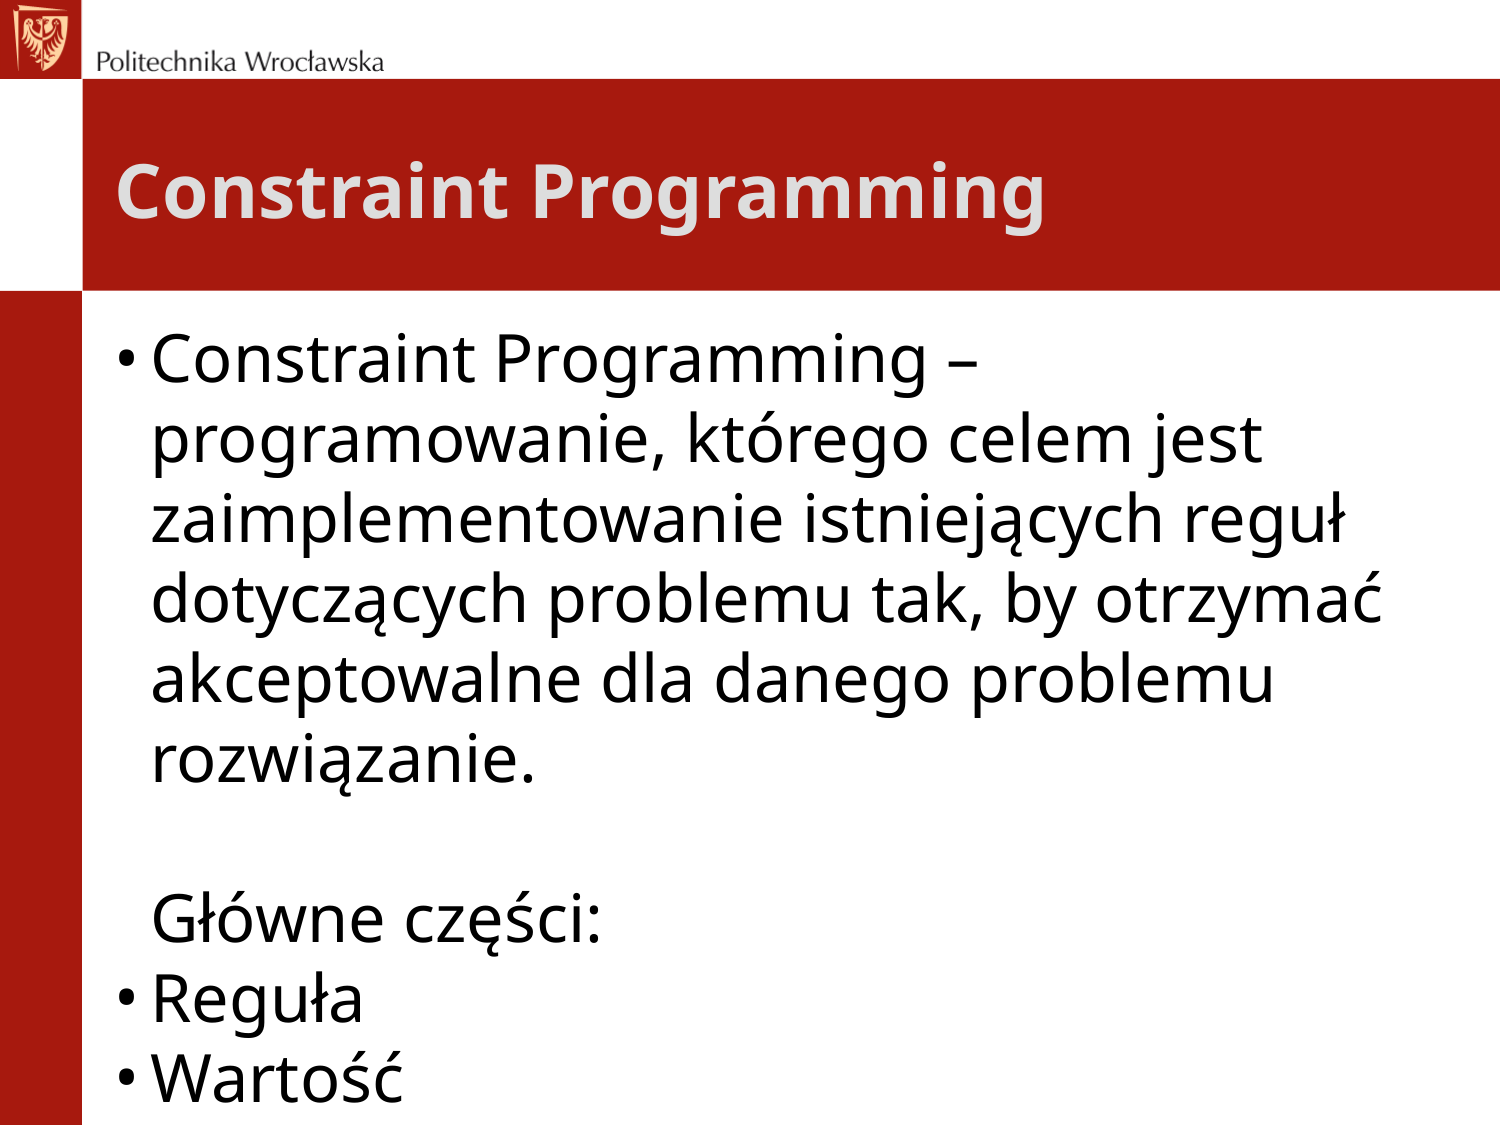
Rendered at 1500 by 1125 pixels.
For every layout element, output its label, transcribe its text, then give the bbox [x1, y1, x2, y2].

text_box Constraint Programming – programowanie, którego celem jest zaimplementowanie istniejących reguł dotyczących problemu tak, by otrzymać akceptowalne dla danego problemu rozwiązanie. Główne części: Reguła Wartość Zmienna [100, 308, 1483, 1106]
picture [0, 0, 384, 79]
text_box Constraint Programming [100, 103, 1483, 273]
